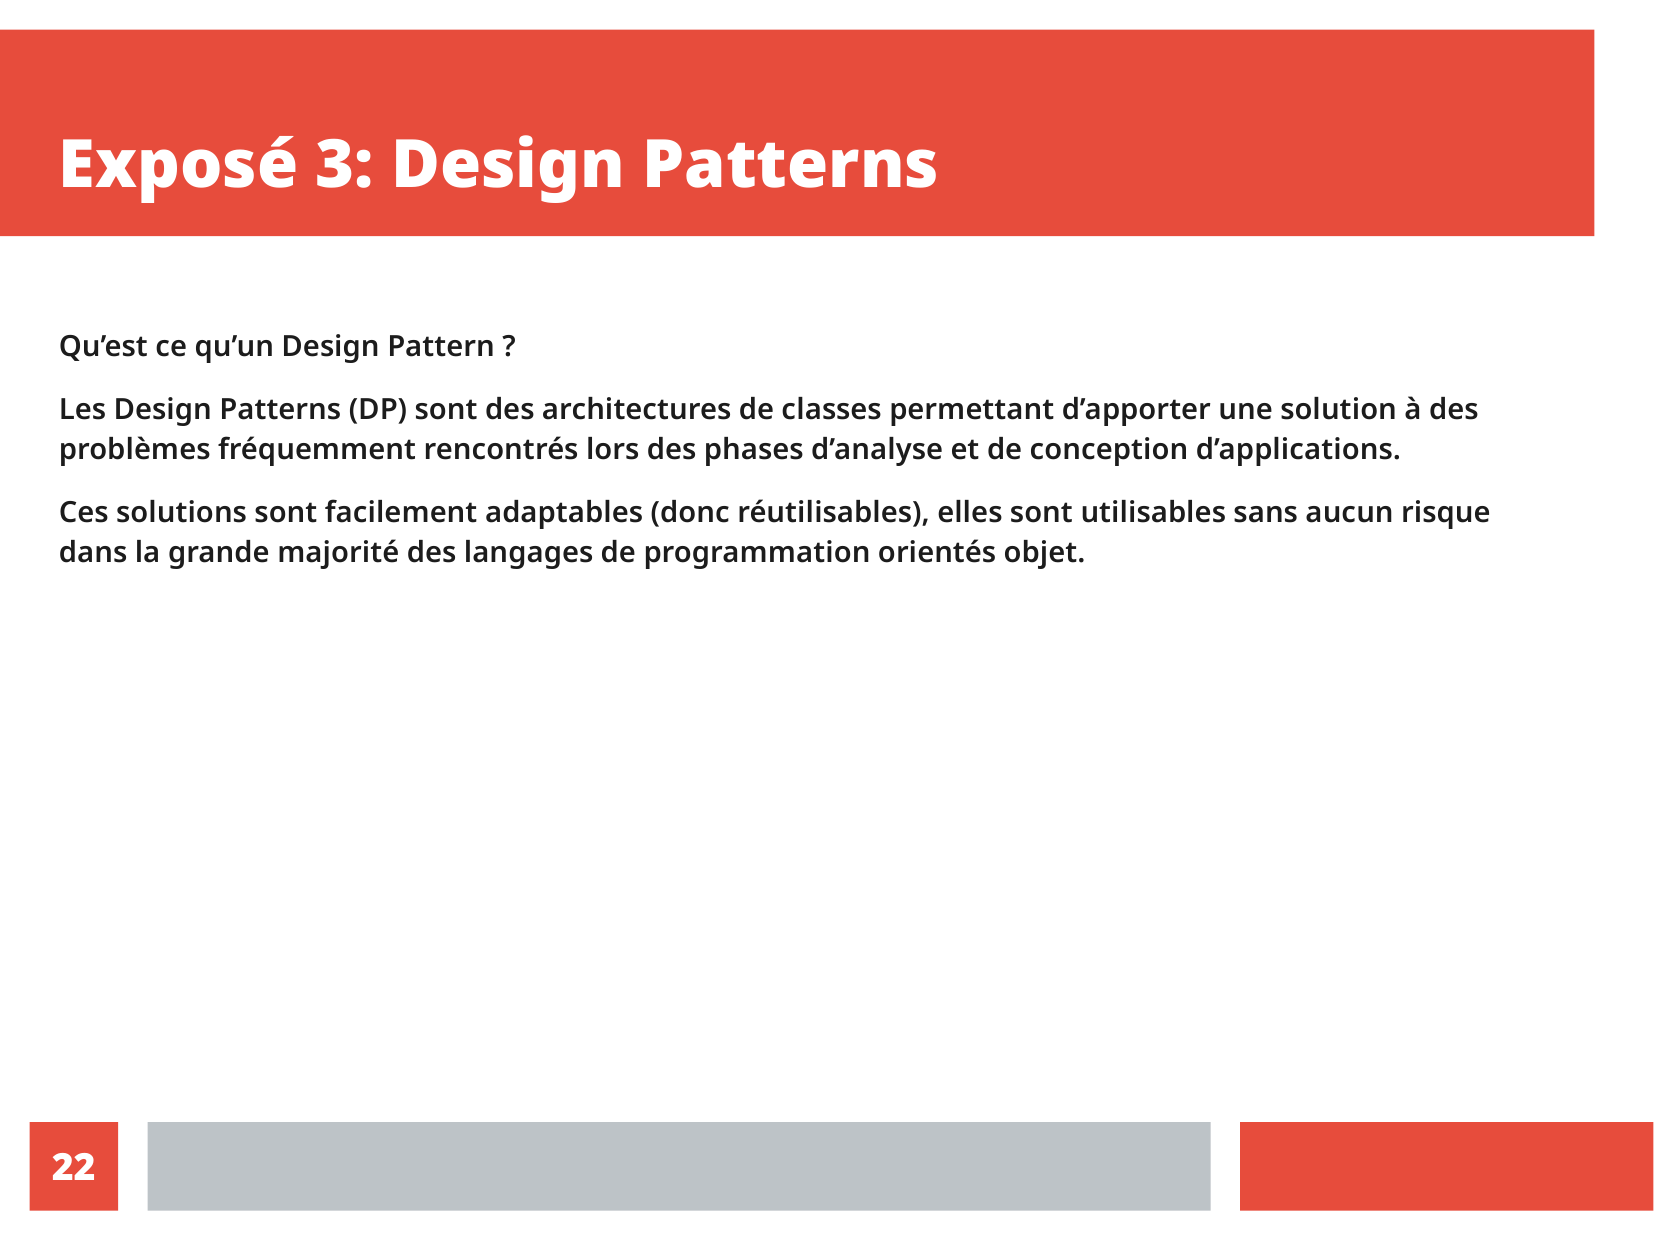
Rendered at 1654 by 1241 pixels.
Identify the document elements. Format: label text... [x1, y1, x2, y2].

title Exposé 3: Design Patterns [59, 59, 1595, 207]
list Qu’est ce qu’un Design Pattern ? Les Design Patterns (DP) sont des architectures de classes permettant d’apporter une solution à des problèmes fréquemment rencontrés lors des phases d’analyse et de conception d’applications. Ces solutions sont facilement adaptables (donc réutilisables), elles sont utilisables sans aucun risque dans la grande majorité des langages de programmation orientés objet. [59, 324, 1565, 1093]
